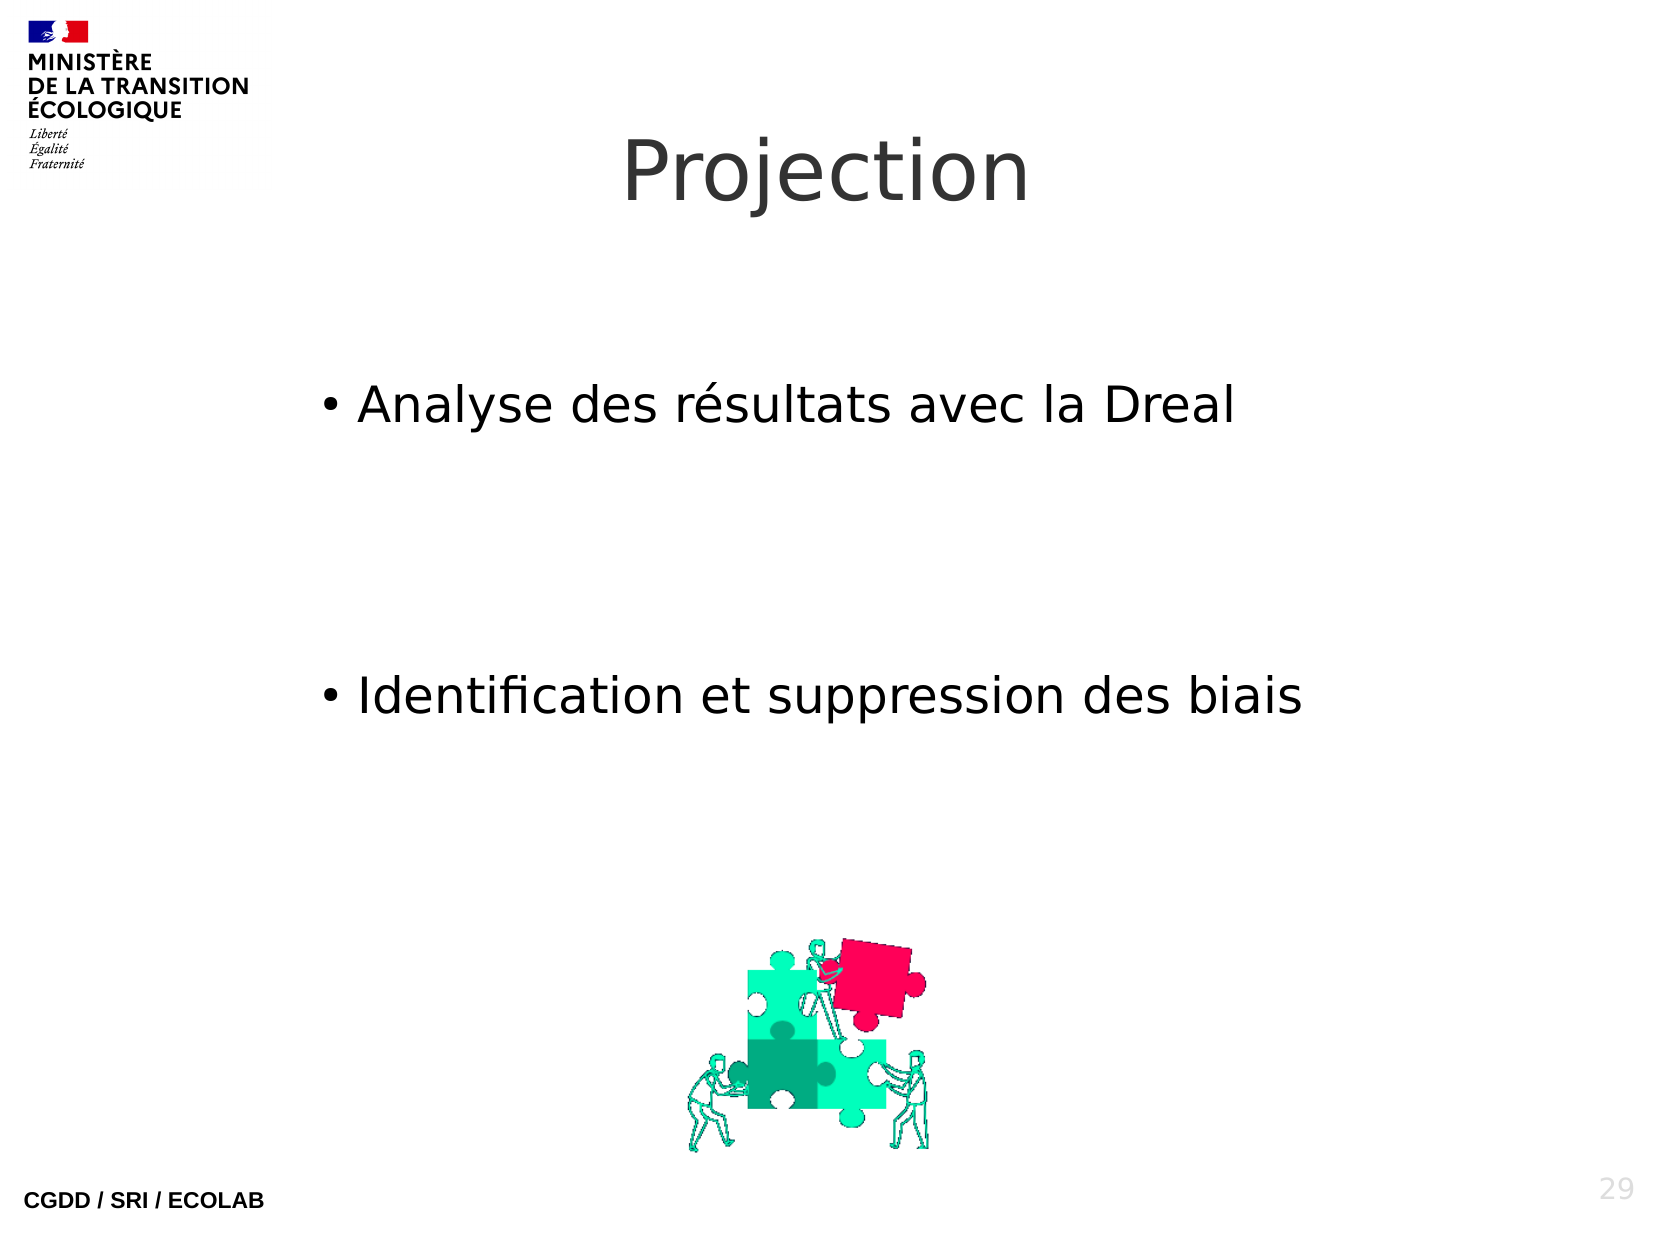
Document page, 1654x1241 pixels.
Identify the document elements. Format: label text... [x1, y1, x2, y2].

picture [675, 910, 945, 1182]
text_box Analyse des résultats avec la Dreal Identification et suppression des biais [307, 368, 1359, 792]
title Projection [114, 73, 1539, 271]
picture [7, 0, 272, 190]
